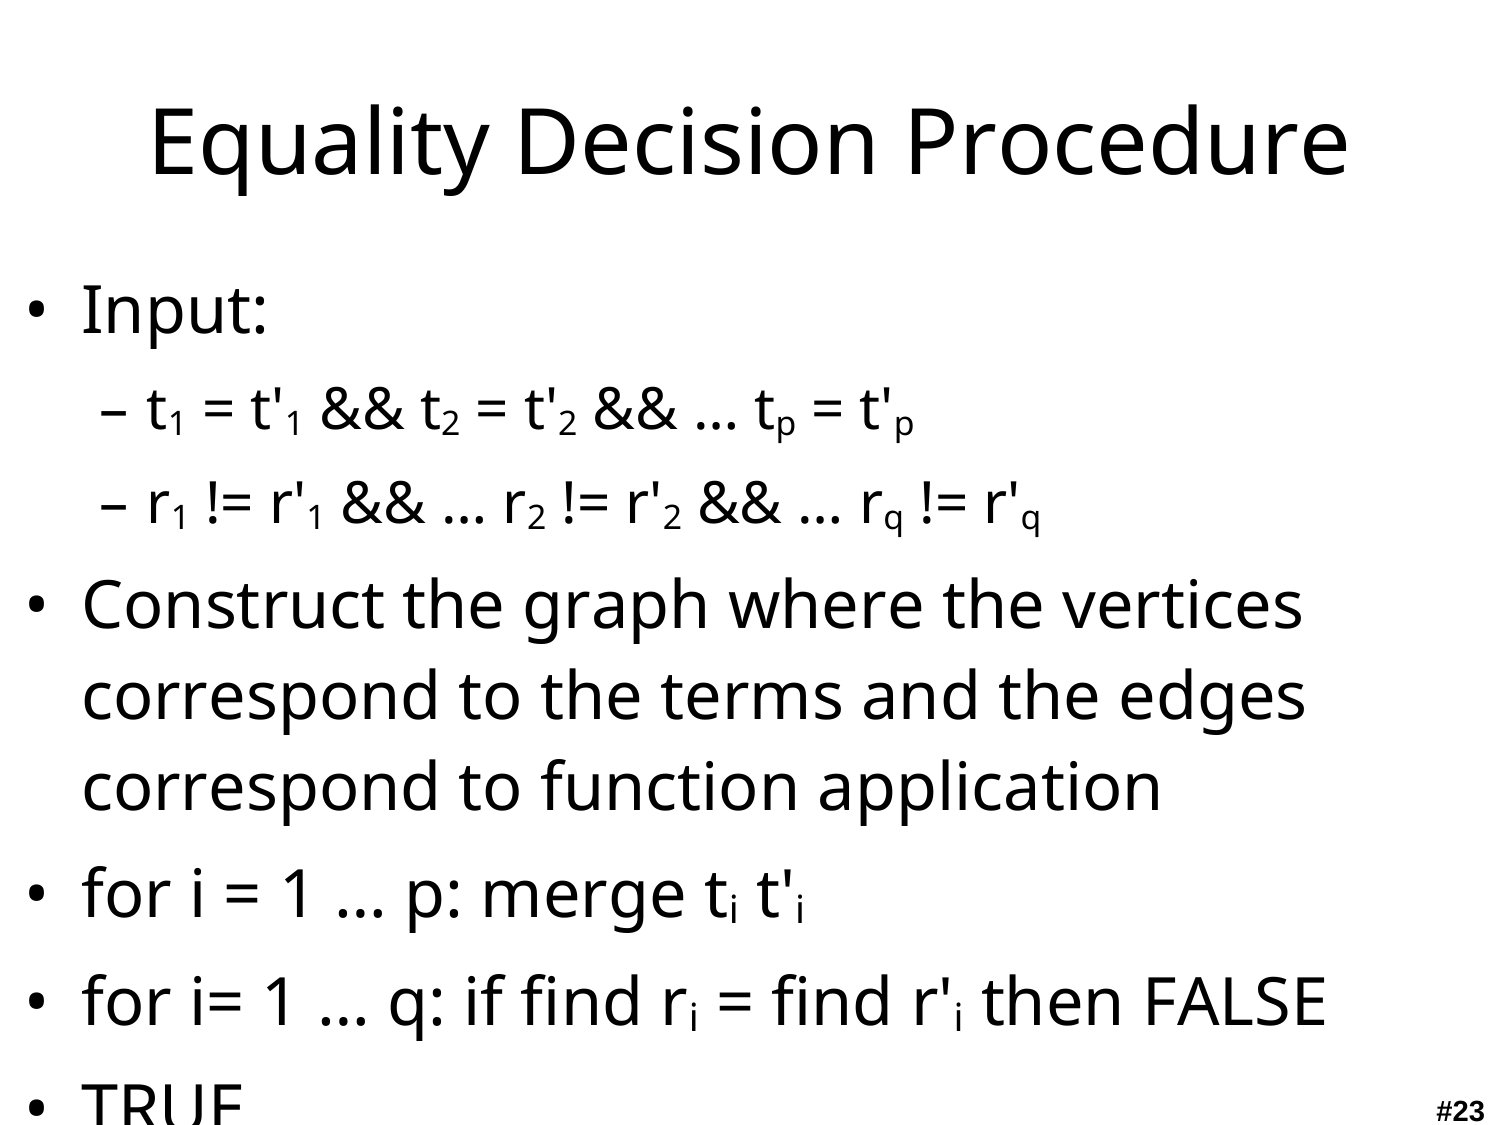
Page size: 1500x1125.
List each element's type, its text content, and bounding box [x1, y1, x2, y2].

title Equality Decision Procedure [24, 45, 1476, 233]
list Input: t1 = t'1 && t2 = t'2 && … tp = t'p r1 != r'1 && … r2 != r'2 && … rq != r'q Construct the graph where the vertices correspond to the terms and the edges correspond to function application for i = 1 … p: merge ti t'i for i= 1 … q: if find ri = find r'i then FALSE TRUE [24, 262, 1476, 1125]
